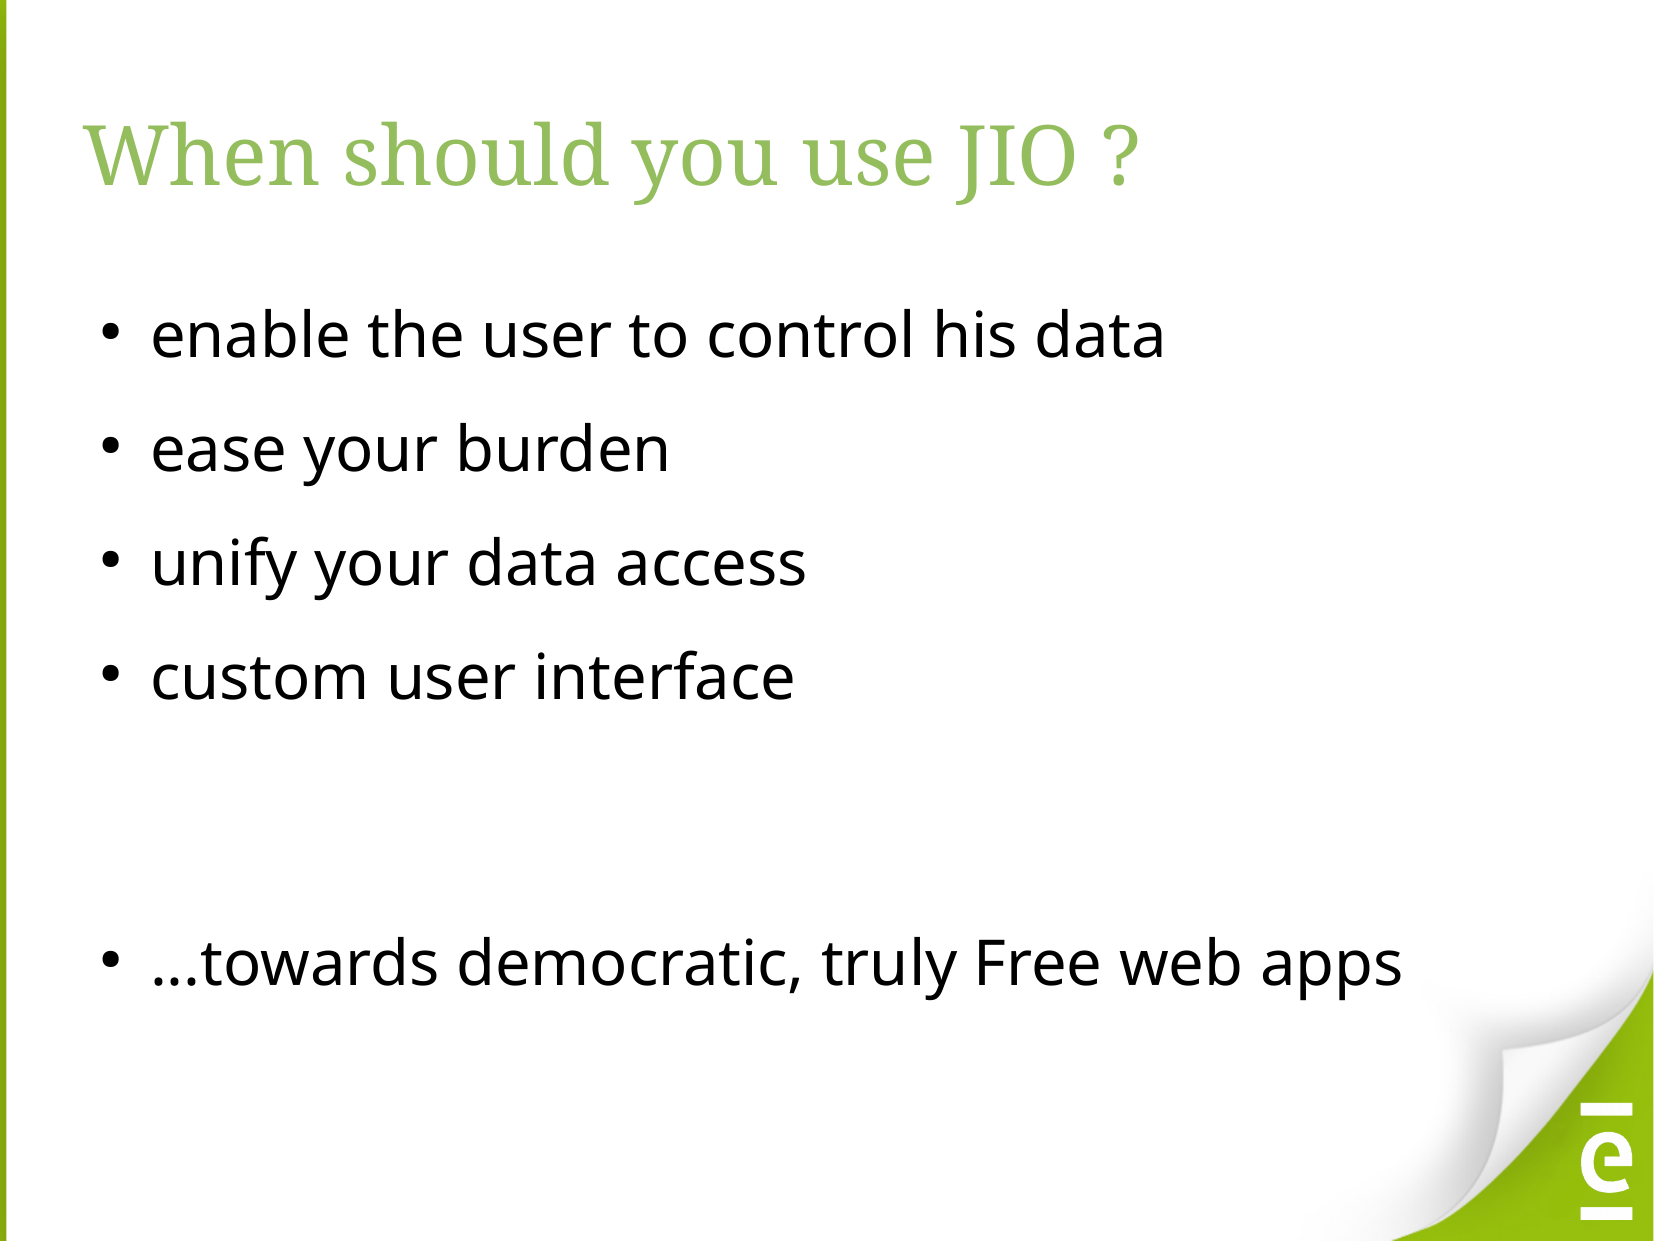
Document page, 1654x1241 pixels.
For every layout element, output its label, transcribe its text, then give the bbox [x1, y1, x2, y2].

list enable the user to control his data ease your burden unify your data access custom user interface ...towards democratic, truly Free web apps [82, 290, 1583, 1010]
picture [0, 0, 1654, 1241]
title When should you use JIO ? [82, 49, 1571, 257]
